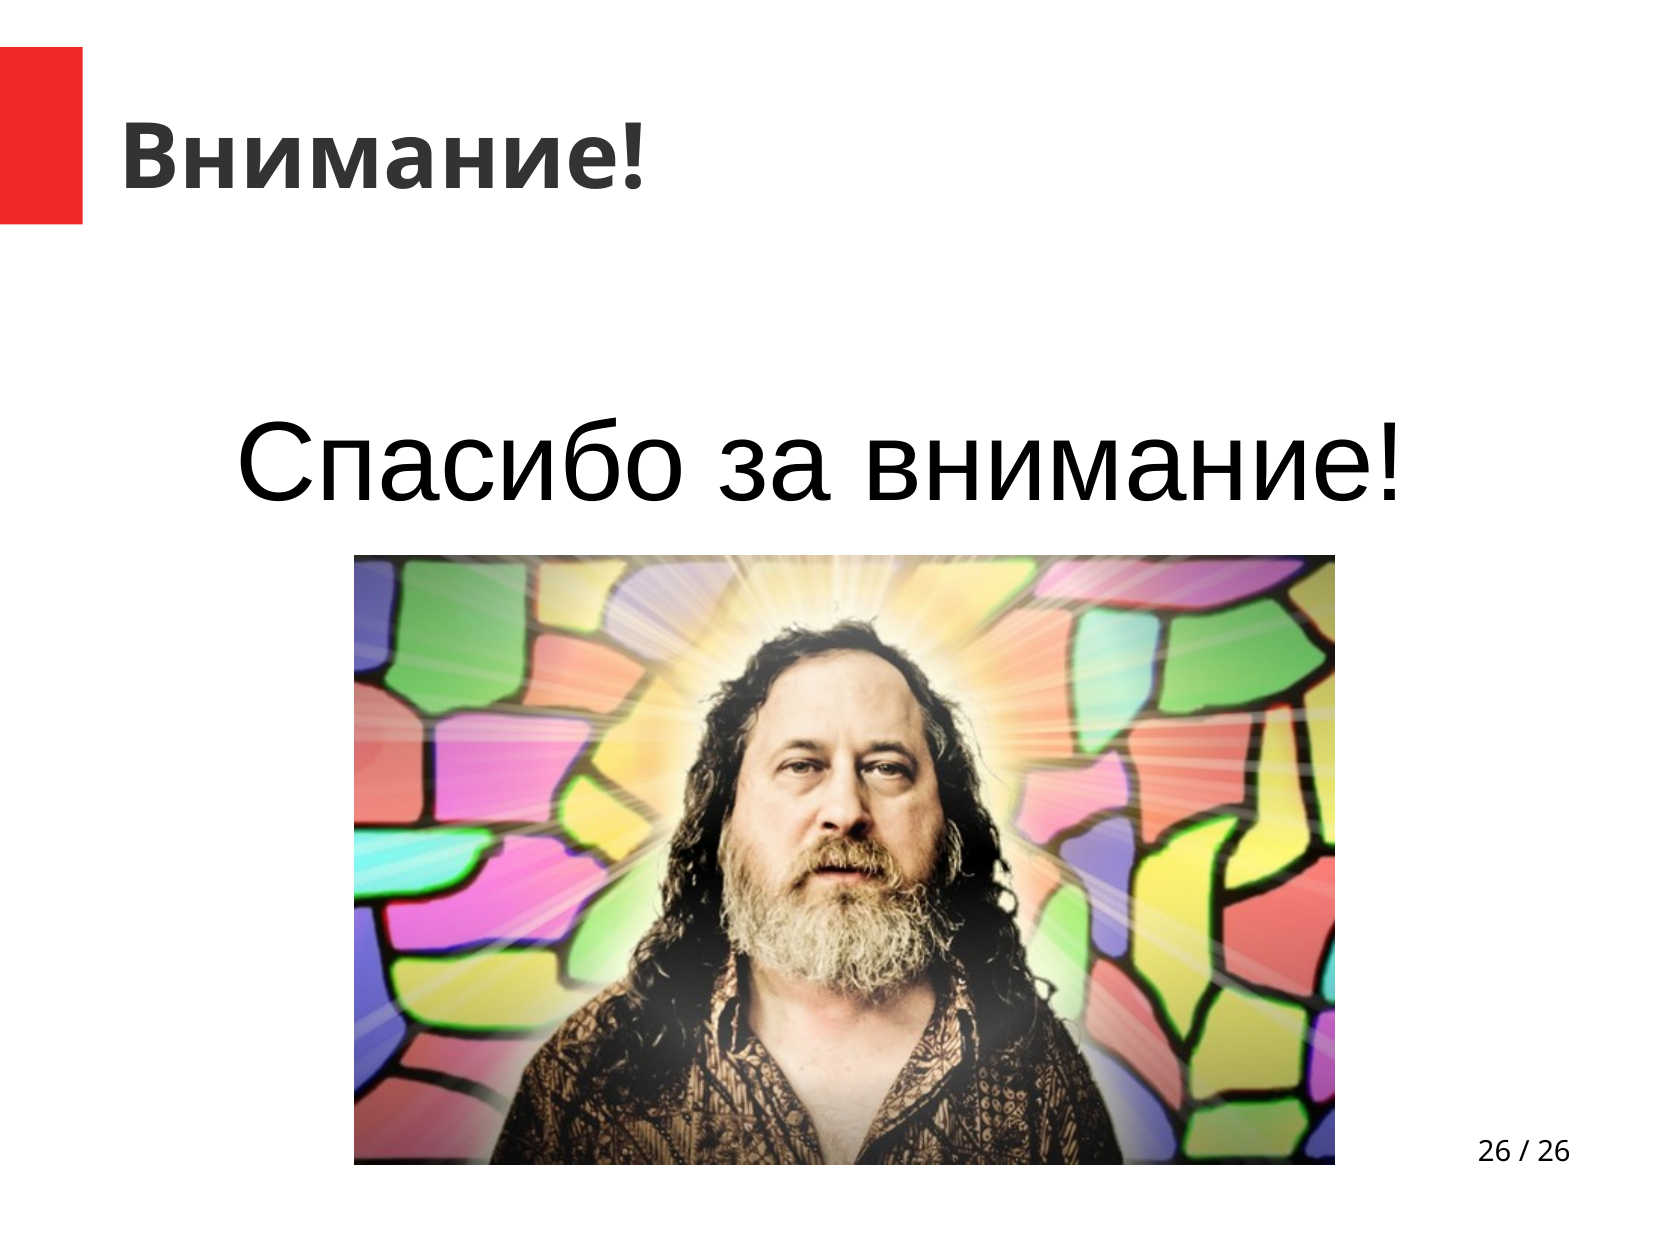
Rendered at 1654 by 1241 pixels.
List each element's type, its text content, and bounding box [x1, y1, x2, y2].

picture [354, 555, 1335, 1165]
title Внимание! [118, 49, 1571, 257]
text_box Спасибо за внимание! [188, 391, 1453, 532]
